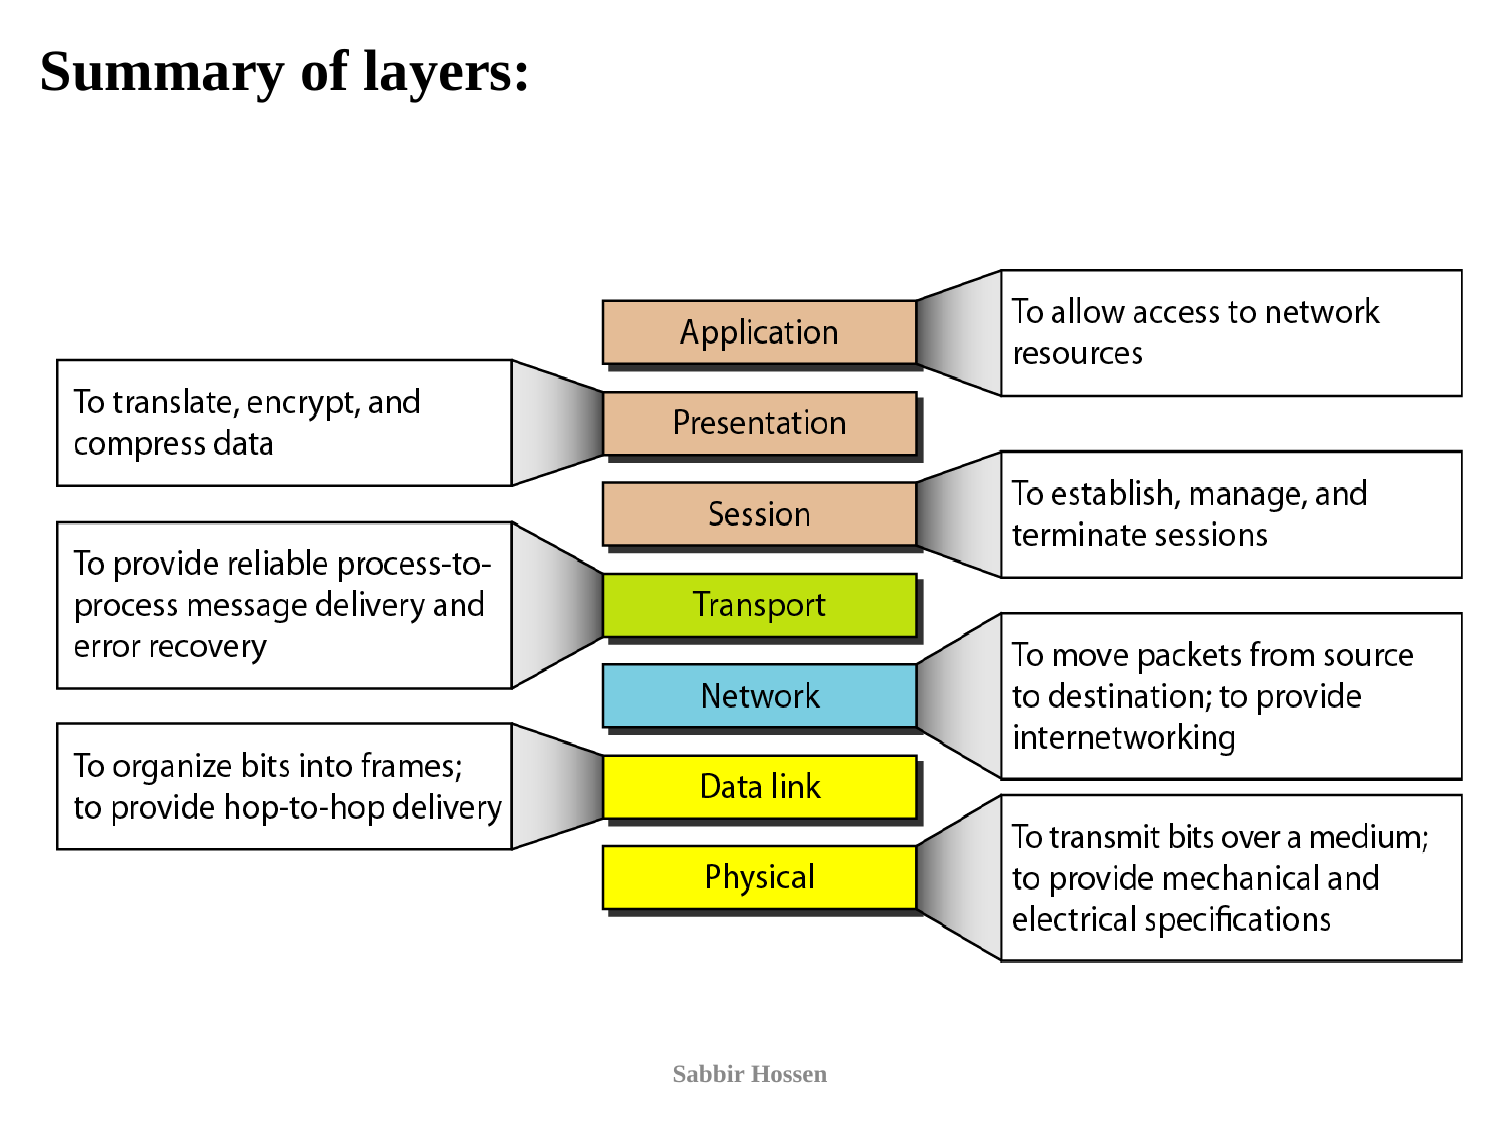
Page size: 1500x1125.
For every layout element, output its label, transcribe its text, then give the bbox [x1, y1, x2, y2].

list Summary of layers: [24, 24, 1500, 1125]
text_box Sabbir Hossen [496, 1042, 1004, 1103]
picture [56, 269, 1463, 963]
